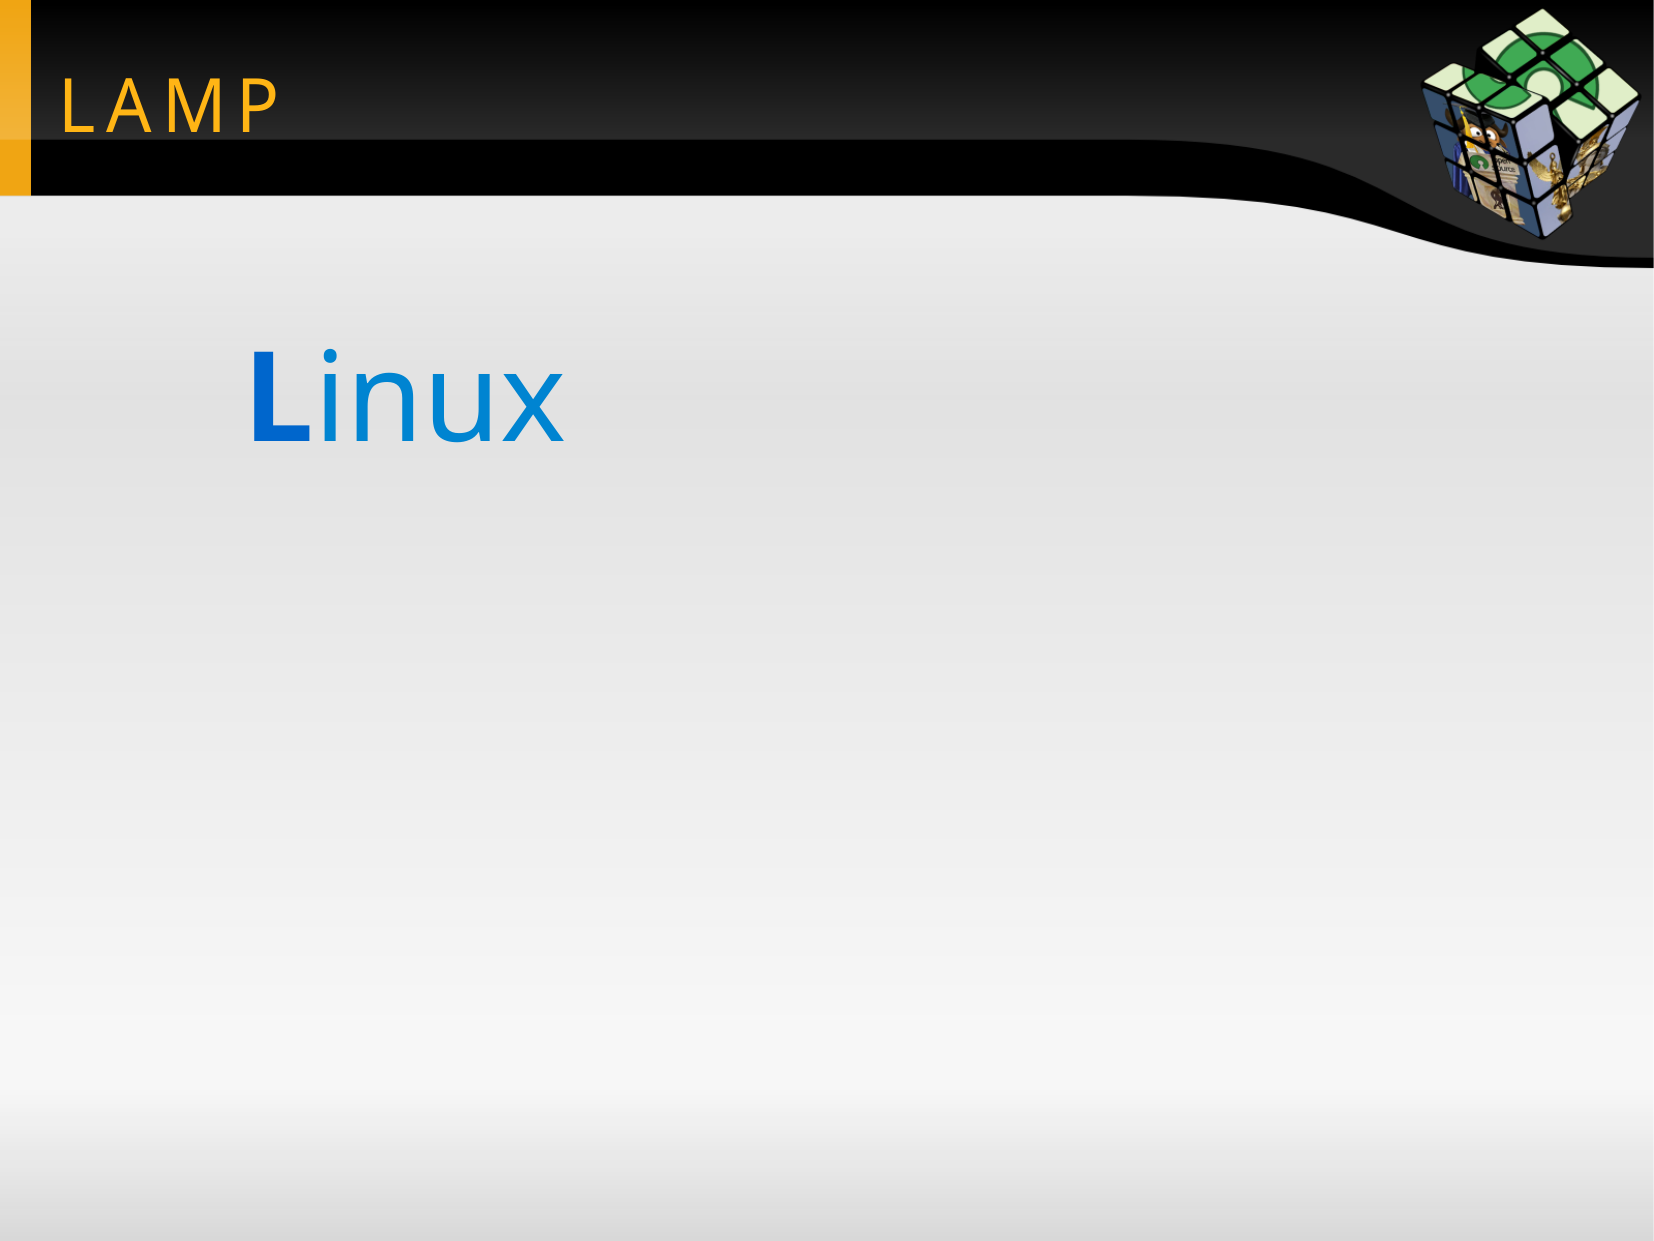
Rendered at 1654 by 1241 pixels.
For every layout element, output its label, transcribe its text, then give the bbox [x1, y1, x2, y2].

text_box Linux [228, 300, 568, 456]
title LAMP [59, 29, 1270, 178]
picture [0, 0, 1654, 1241]
